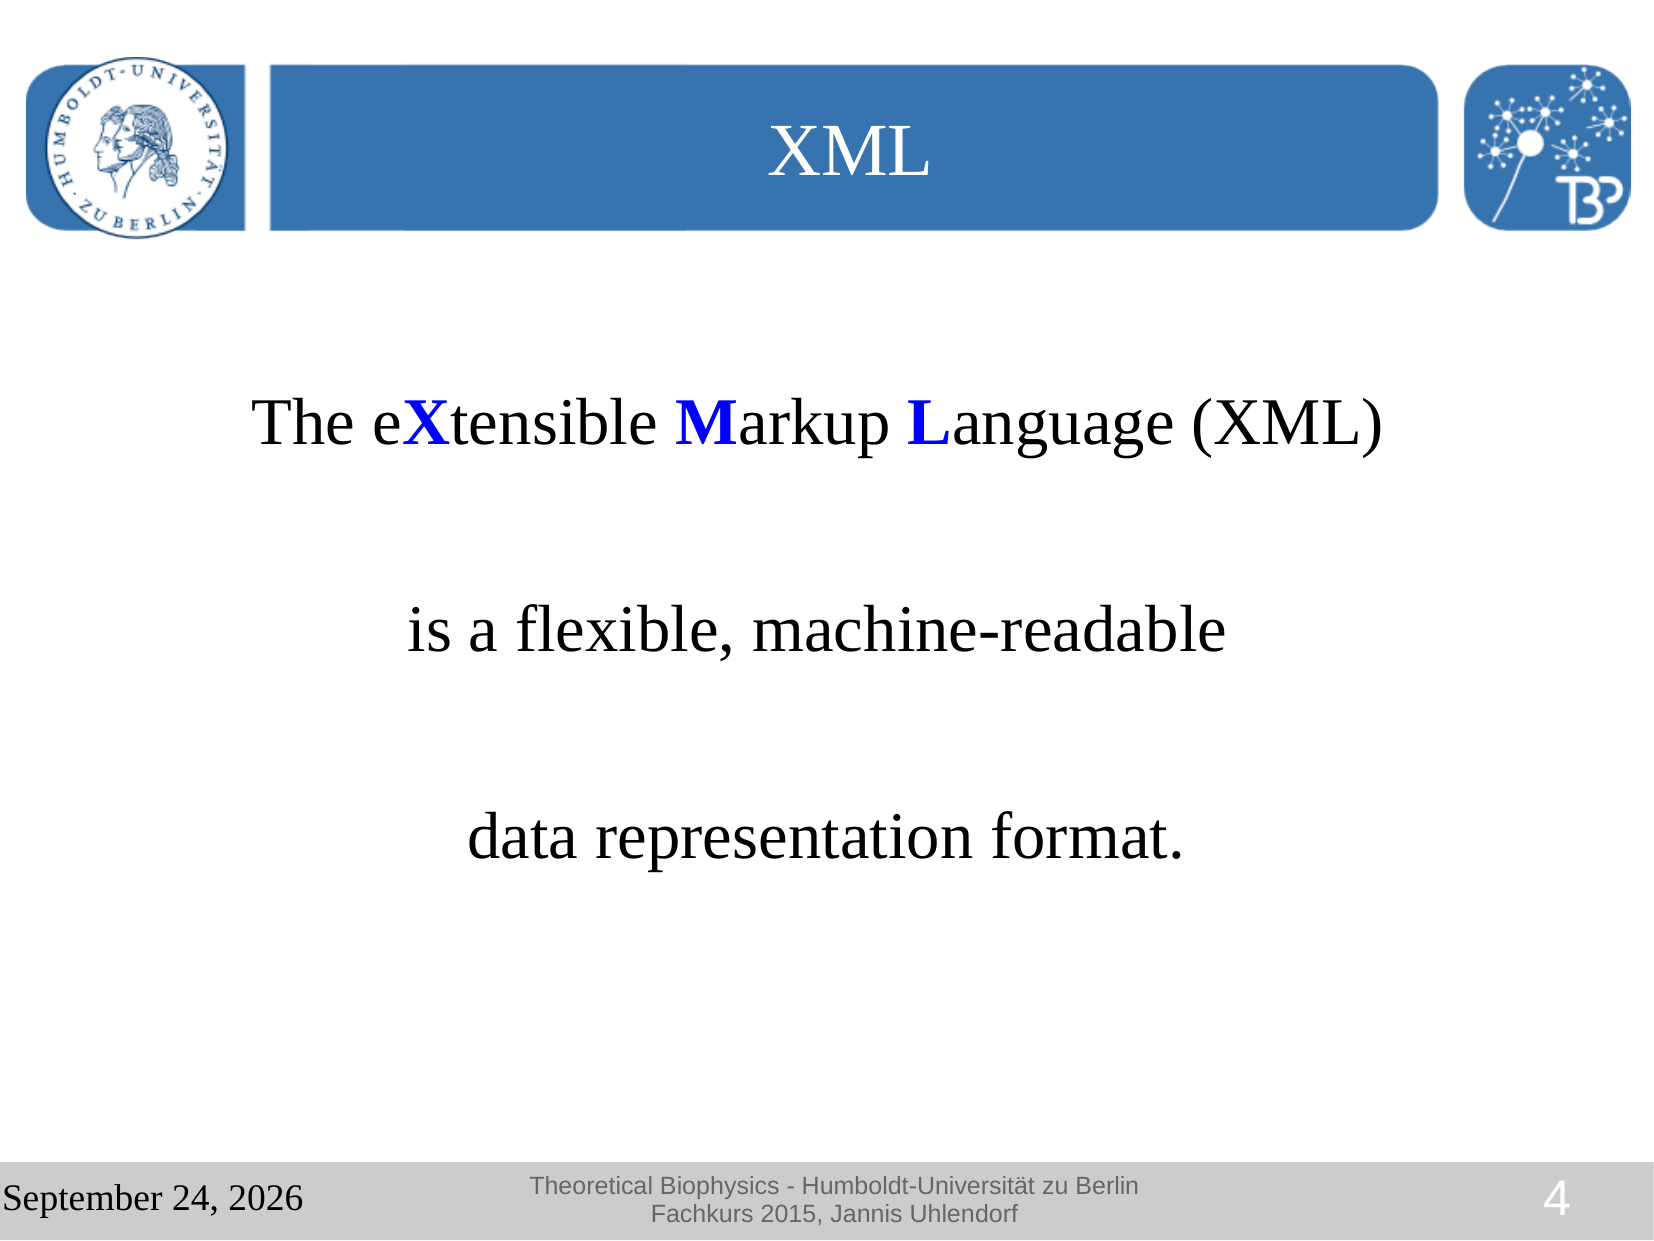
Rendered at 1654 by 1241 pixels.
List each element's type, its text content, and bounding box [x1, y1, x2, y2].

list The eXtensible Markup Language (XML) is a flexible, machine-readable data representation format. [82, 384, 1571, 912]
title XML [266, 74, 1434, 227]
picture [26, 57, 1631, 248]
